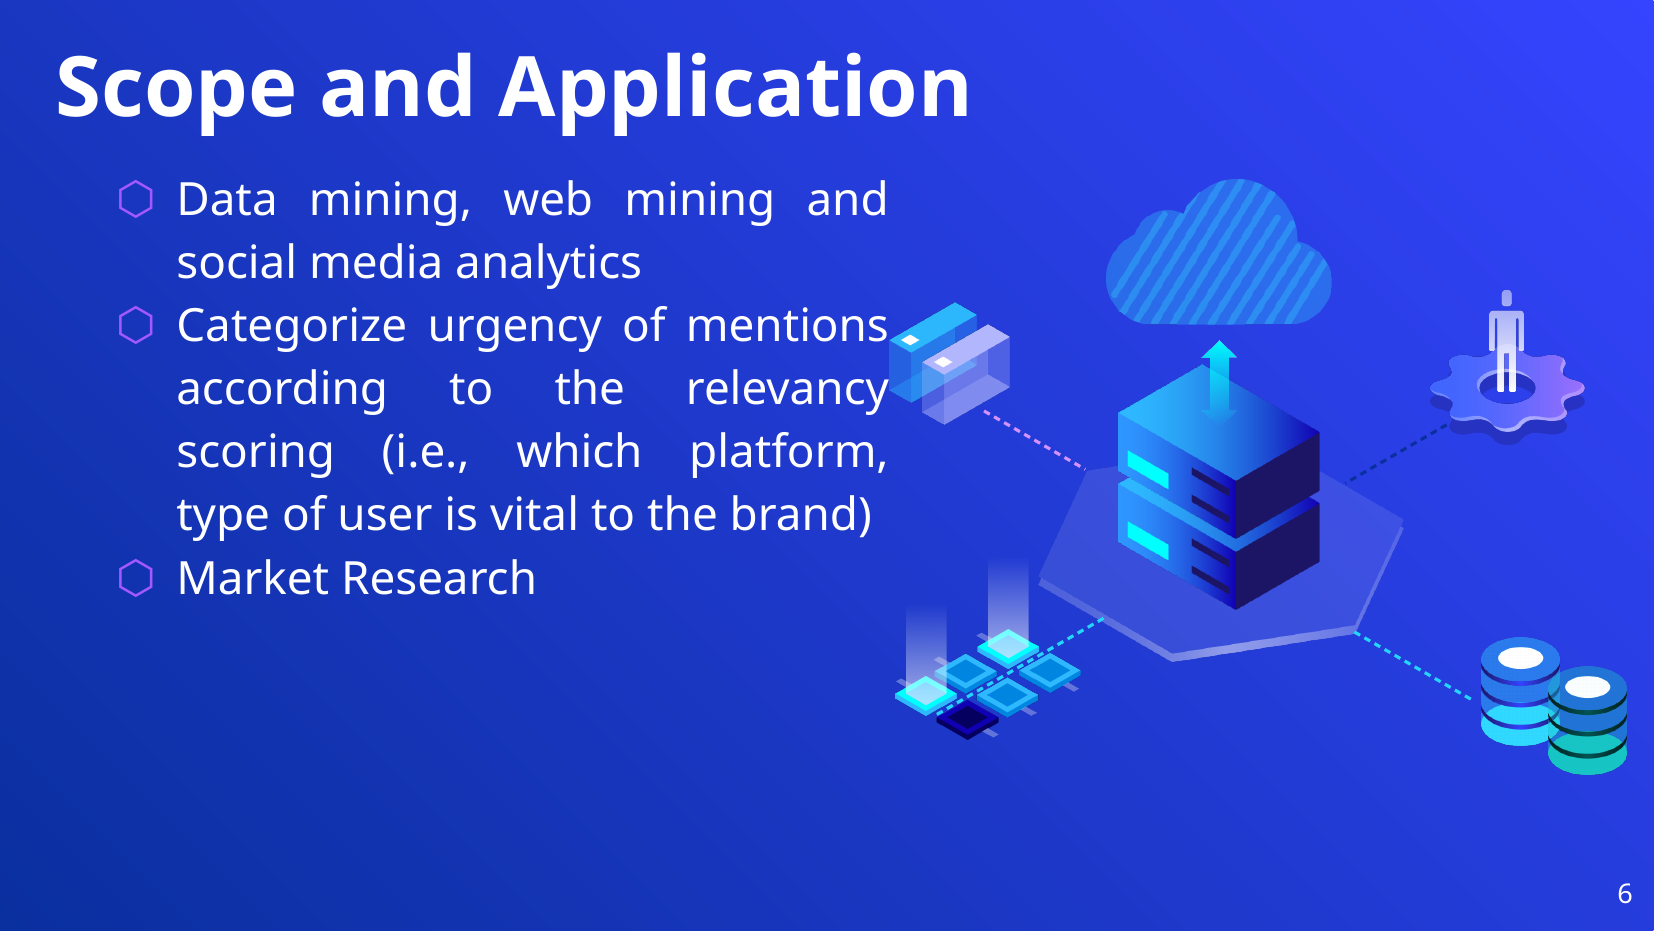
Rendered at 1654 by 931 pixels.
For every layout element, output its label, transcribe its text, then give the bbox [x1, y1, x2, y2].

list Data mining, web mining and social media analytics Categorize urgency of mentions according to the relevancy scoring (i.e., which platform, type of user is vital to the brand) Market Research [101, 160, 890, 859]
picture [1430, 290, 1585, 445]
text_box [1201, 340, 1237, 427]
picture [890, 302, 1010, 425]
title Scope and Application [55, 33, 1383, 392]
slide_number <number> [1533, 858, 1633, 931]
picture [895, 364, 1404, 741]
picture [1481, 637, 1627, 775]
picture [1106, 179, 1332, 325]
